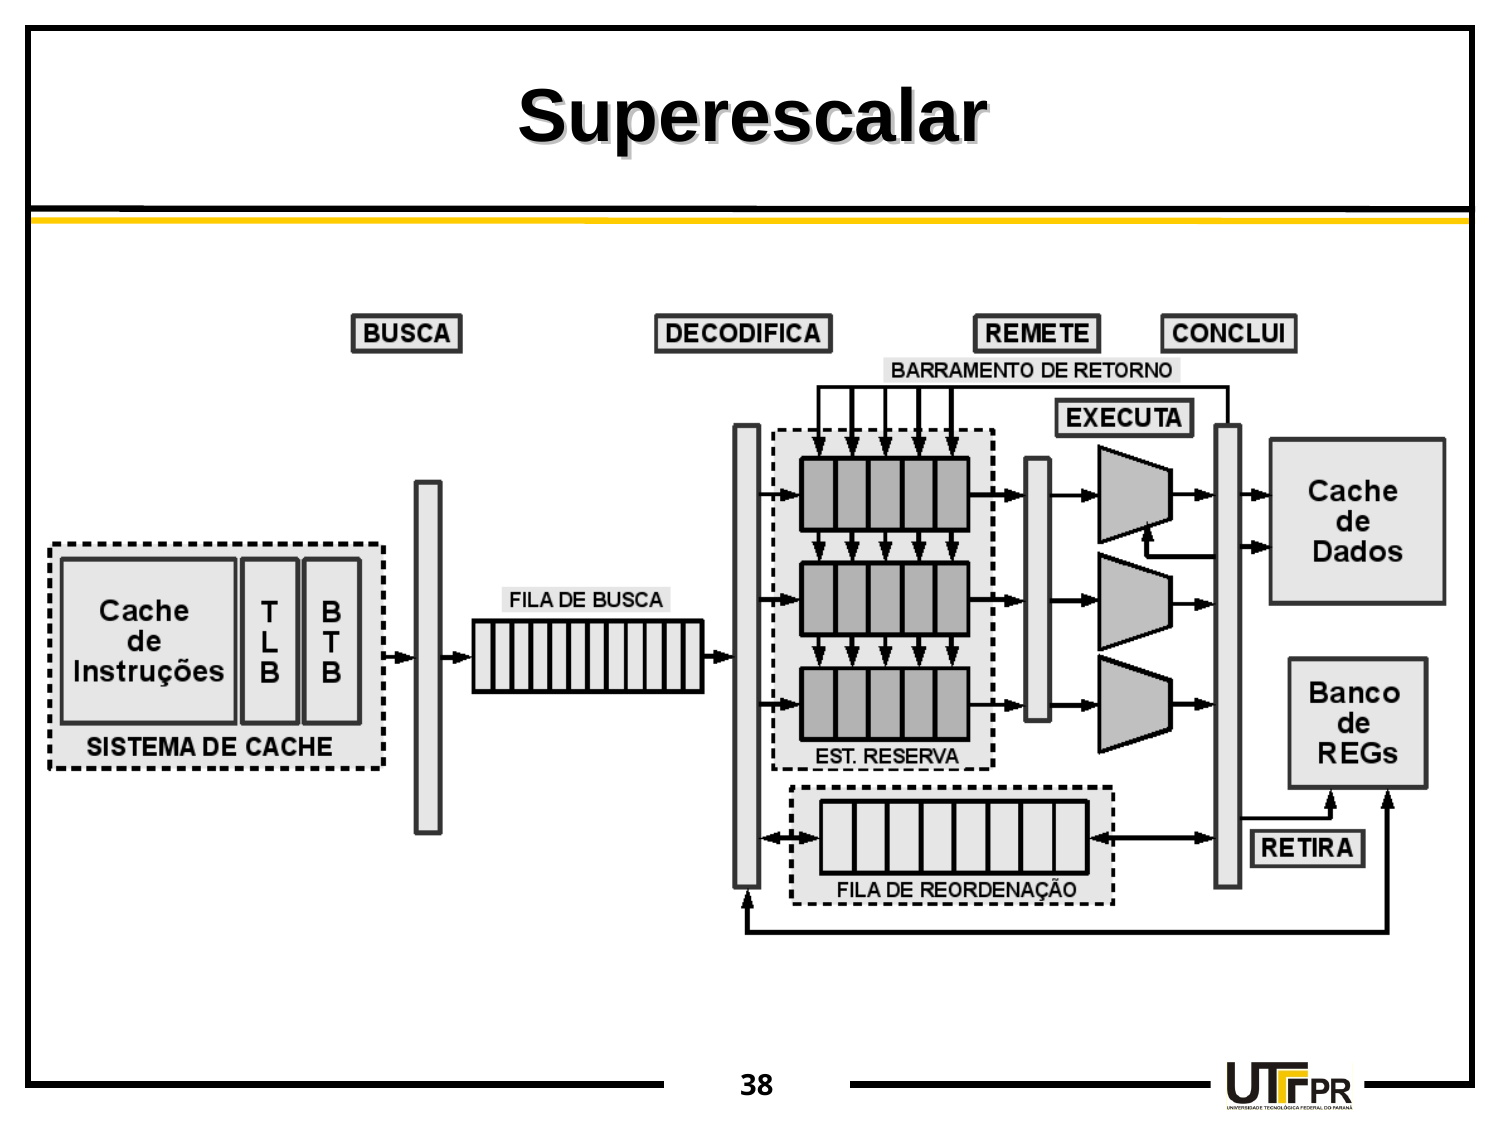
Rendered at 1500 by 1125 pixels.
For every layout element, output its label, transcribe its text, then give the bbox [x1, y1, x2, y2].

picture [31, 268, 1459, 983]
picture [1226, 1062, 1353, 1110]
title Superescalar [29, 73, 1477, 168]
